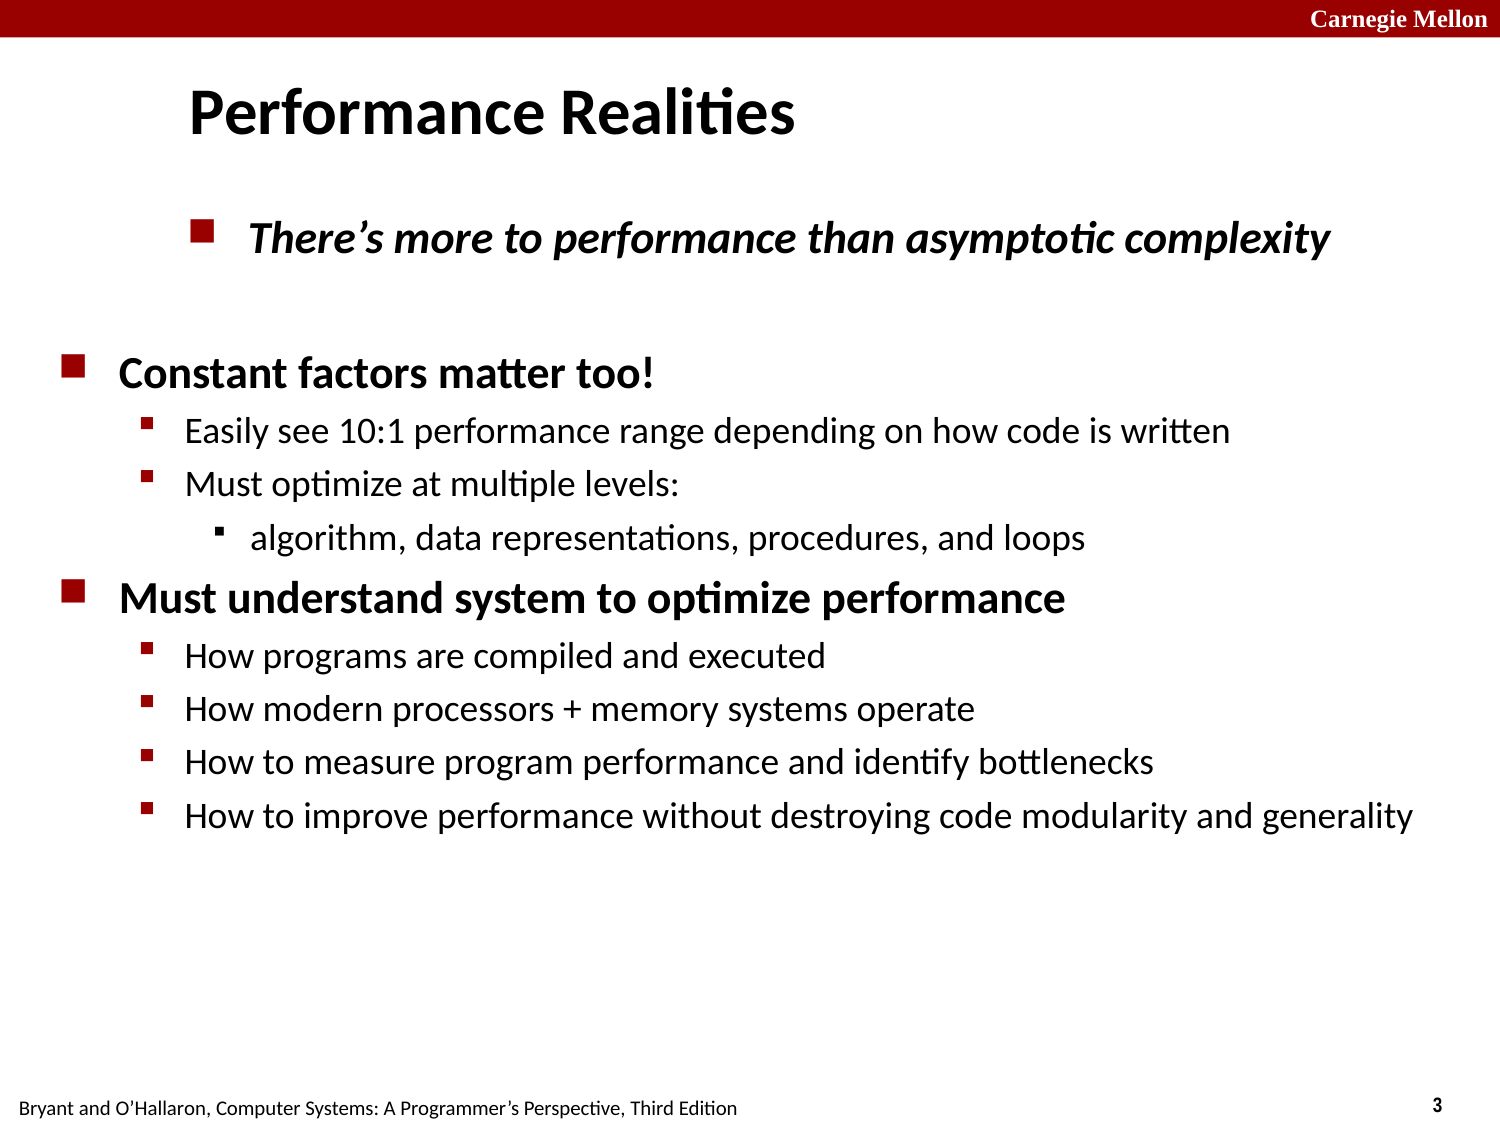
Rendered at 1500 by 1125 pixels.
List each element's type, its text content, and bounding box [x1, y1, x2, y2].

title Performance Realities [174, 60, 1048, 155]
list There’s more to performance than asymptotic complexity Constant factors matter too! Easily see 10:1 performance range depending on how code is written Must optimize at multiple levels: algorithm, data representations, procedures, and loops Must understand system to optimize performance How programs are compiled and executed How modern processors + memory systems operate How to measure program performance and identify bottlenecks How to improve performance without destroying code modularity and generality [47, 200, 1475, 1058]
